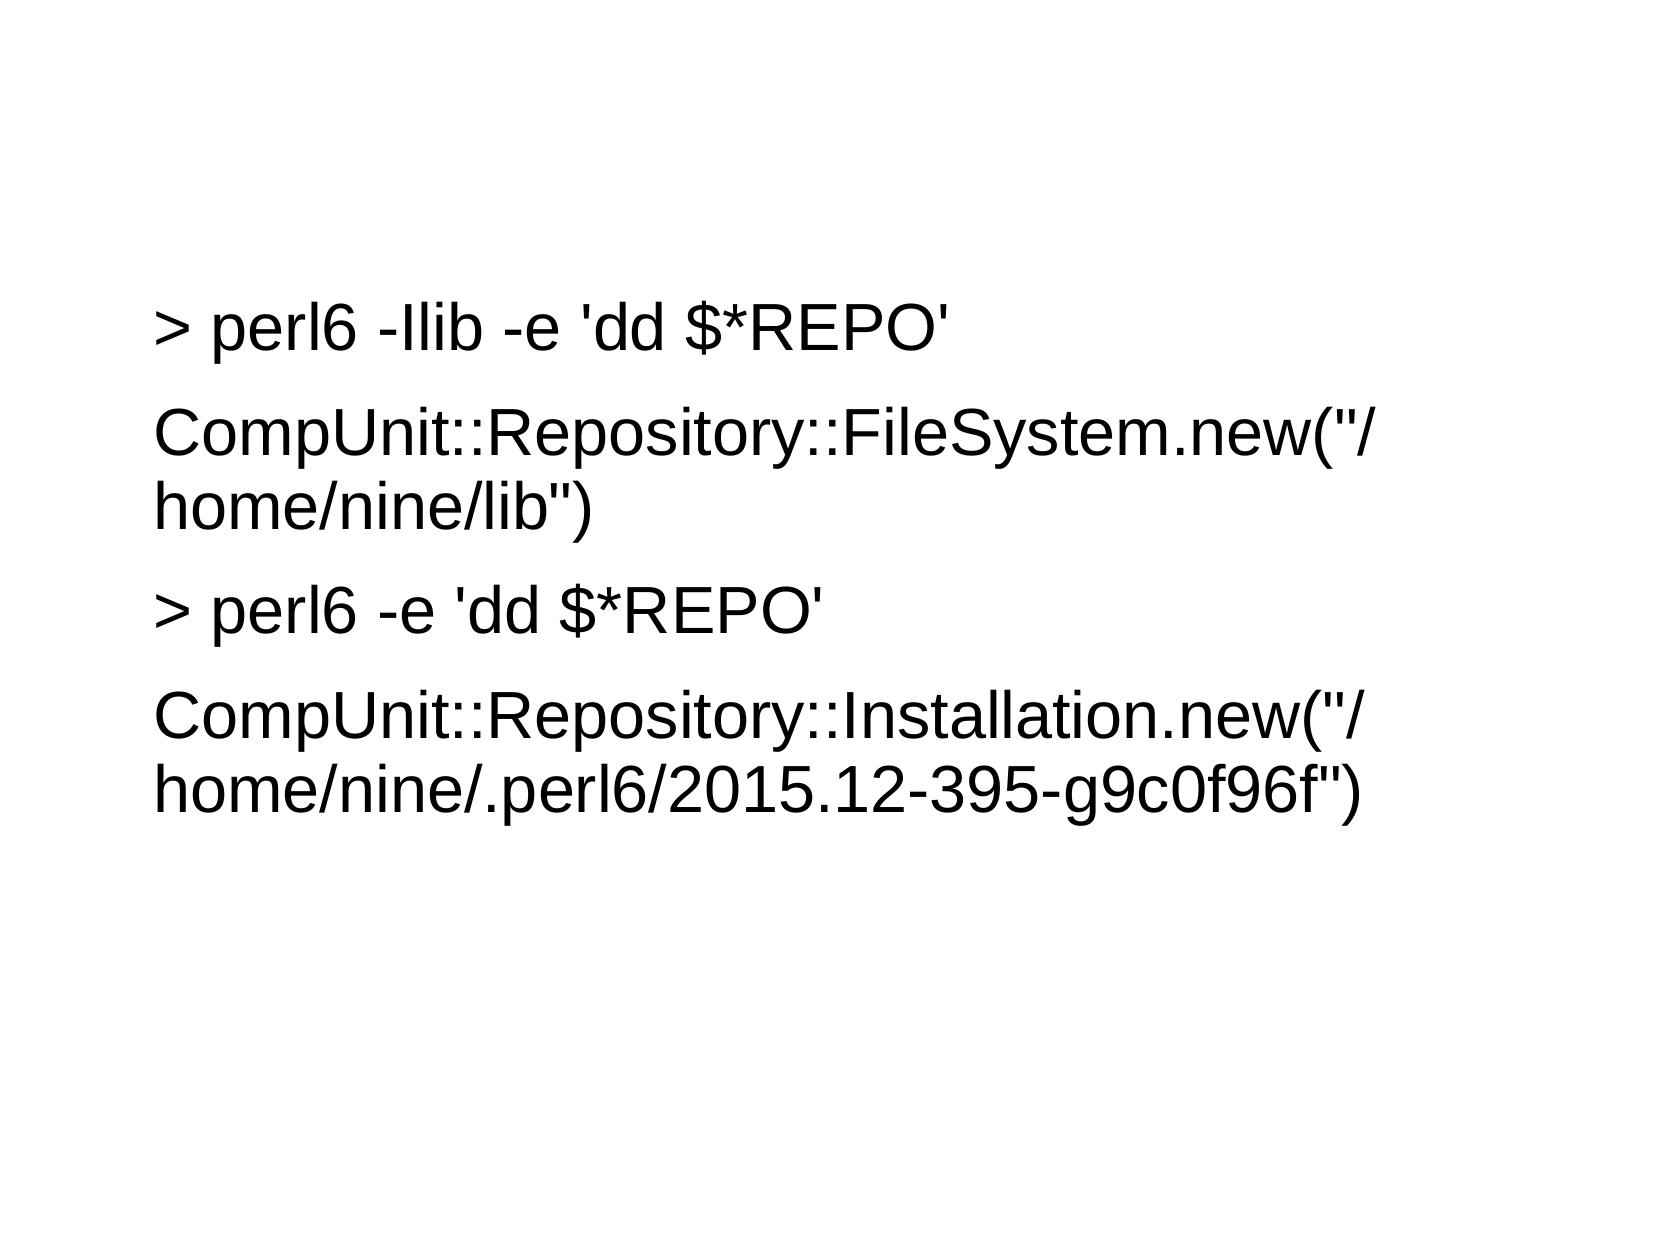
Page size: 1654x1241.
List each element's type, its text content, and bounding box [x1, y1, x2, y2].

list > perl6 -Ilib -e 'dd $*REPO' CompUnit::Repository::FileSystem.new("/home/nine/lib") > perl6 -e 'dd $*REPO' CompUnit::Repository::Installation.new("/home/nine/.perl6/2015.12-395-g9c0f96f") [82, 290, 1571, 1010]
